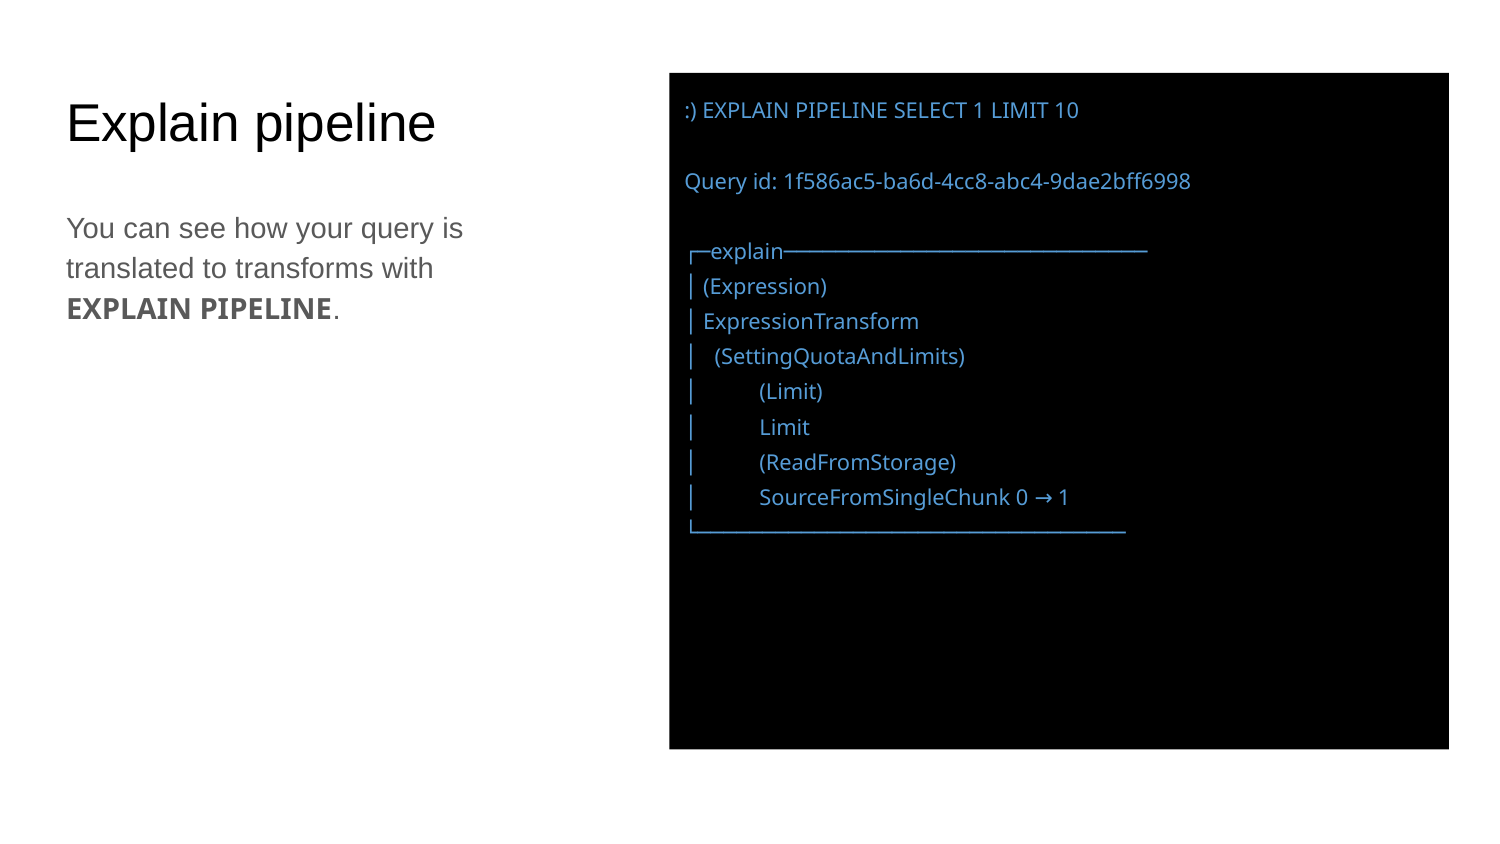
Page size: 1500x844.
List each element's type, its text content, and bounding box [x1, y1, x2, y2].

list :) EXPLAIN PIPELINE SELECT 1 LIMIT 10 Query id: 1f586ac5-ba6d-4cc8-abc4-9dae2bff6998 ┌─explain──────────────────────────── │ (Expression) │ ExpressionTransform │ (SettingQuotaAndLimits) │ (Limit) │ Limit │ (ReadFromStorage) │ SourceFromSingleChunk 0 → 1 └───────────────────────────────── [669, 72, 1449, 750]
list You can see how your query is translated to transforms with EXPLAIN PIPELINE. [51, 189, 603, 750]
title Explain pipeline [51, 72, 669, 167]
